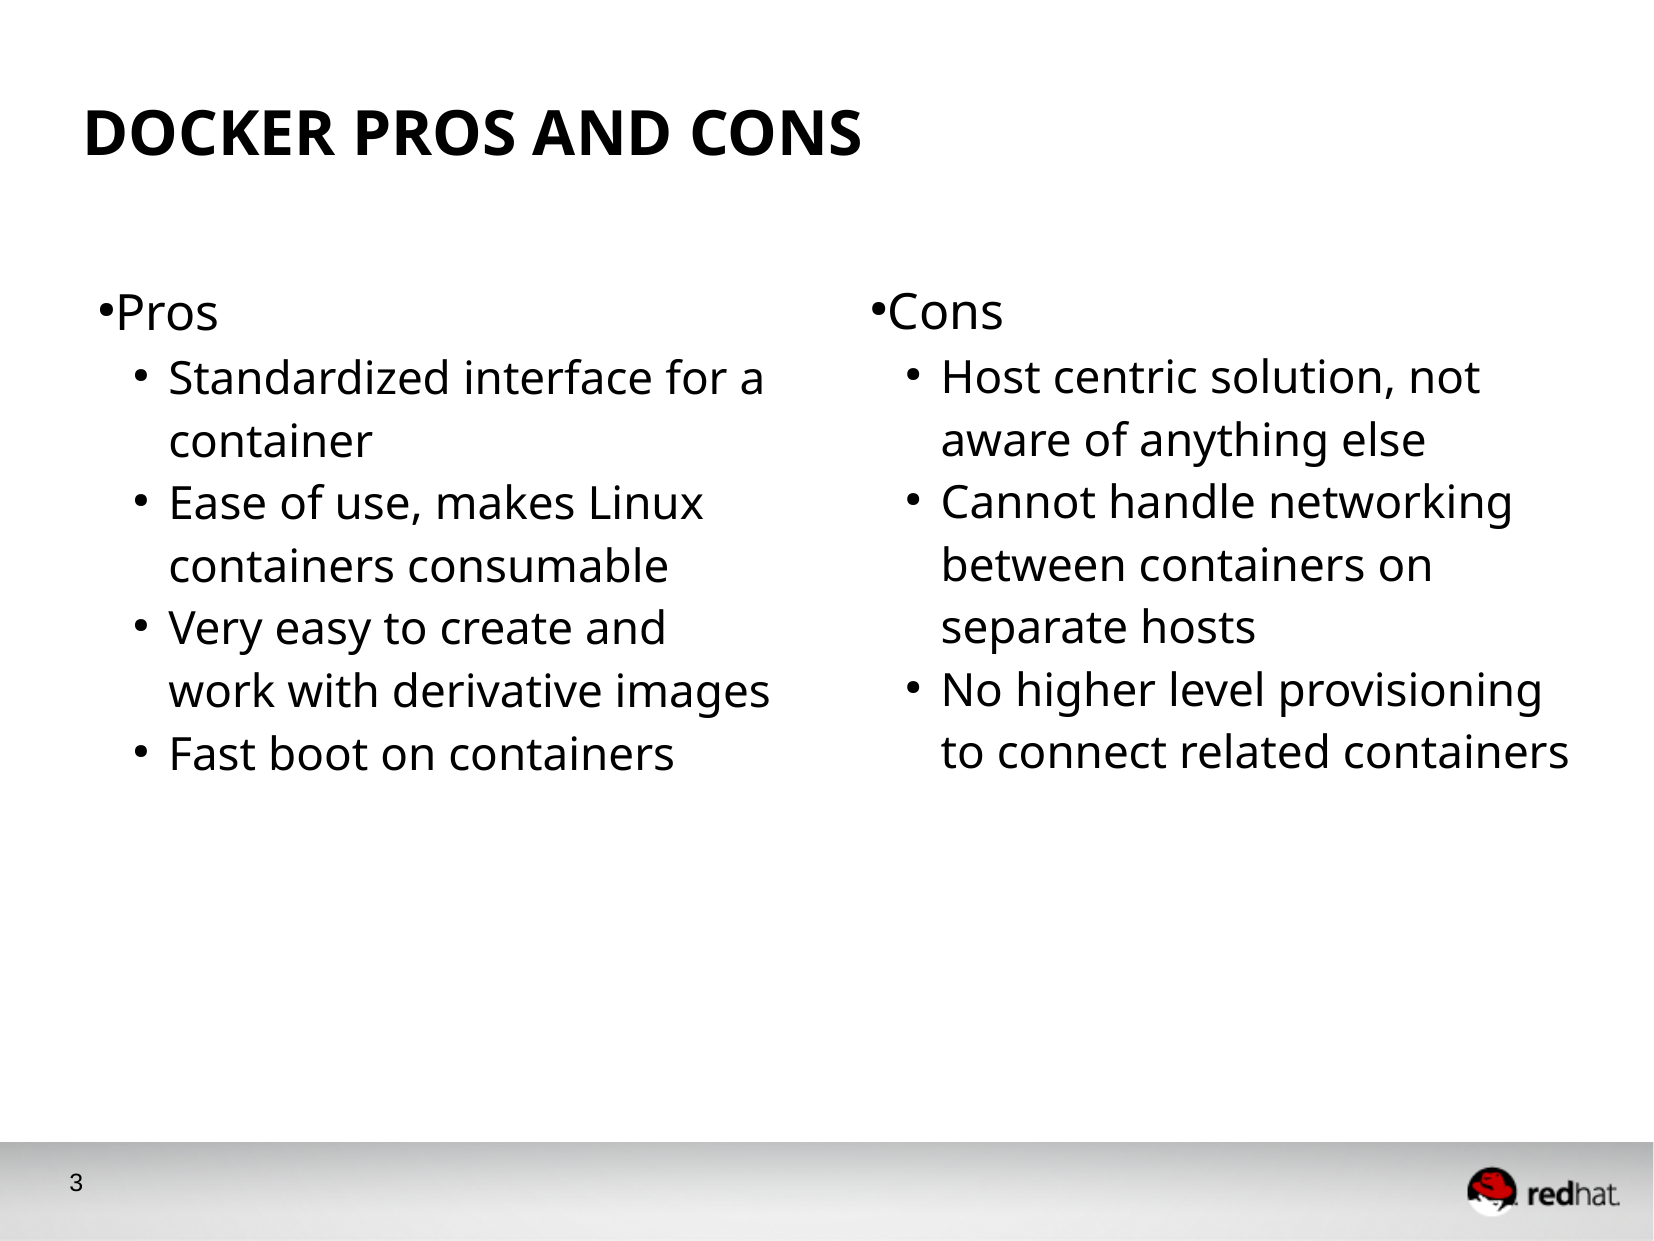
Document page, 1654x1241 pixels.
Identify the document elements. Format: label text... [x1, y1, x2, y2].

text_box Cons Host centric solution, not aware of anything else Cannot handle networking between containers on separate hosts No higher level provisioning to connect related containers [855, 268, 1600, 1021]
text_box Pros Standardized interface for a container Ease of use, makes Linux containers consumable Very easy to create and work with derivative images Fast boot on containers [82, 270, 796, 1036]
title DOCKER PROS AND CONS [82, 37, 1571, 226]
picture [0, 1142, 1654, 1241]
